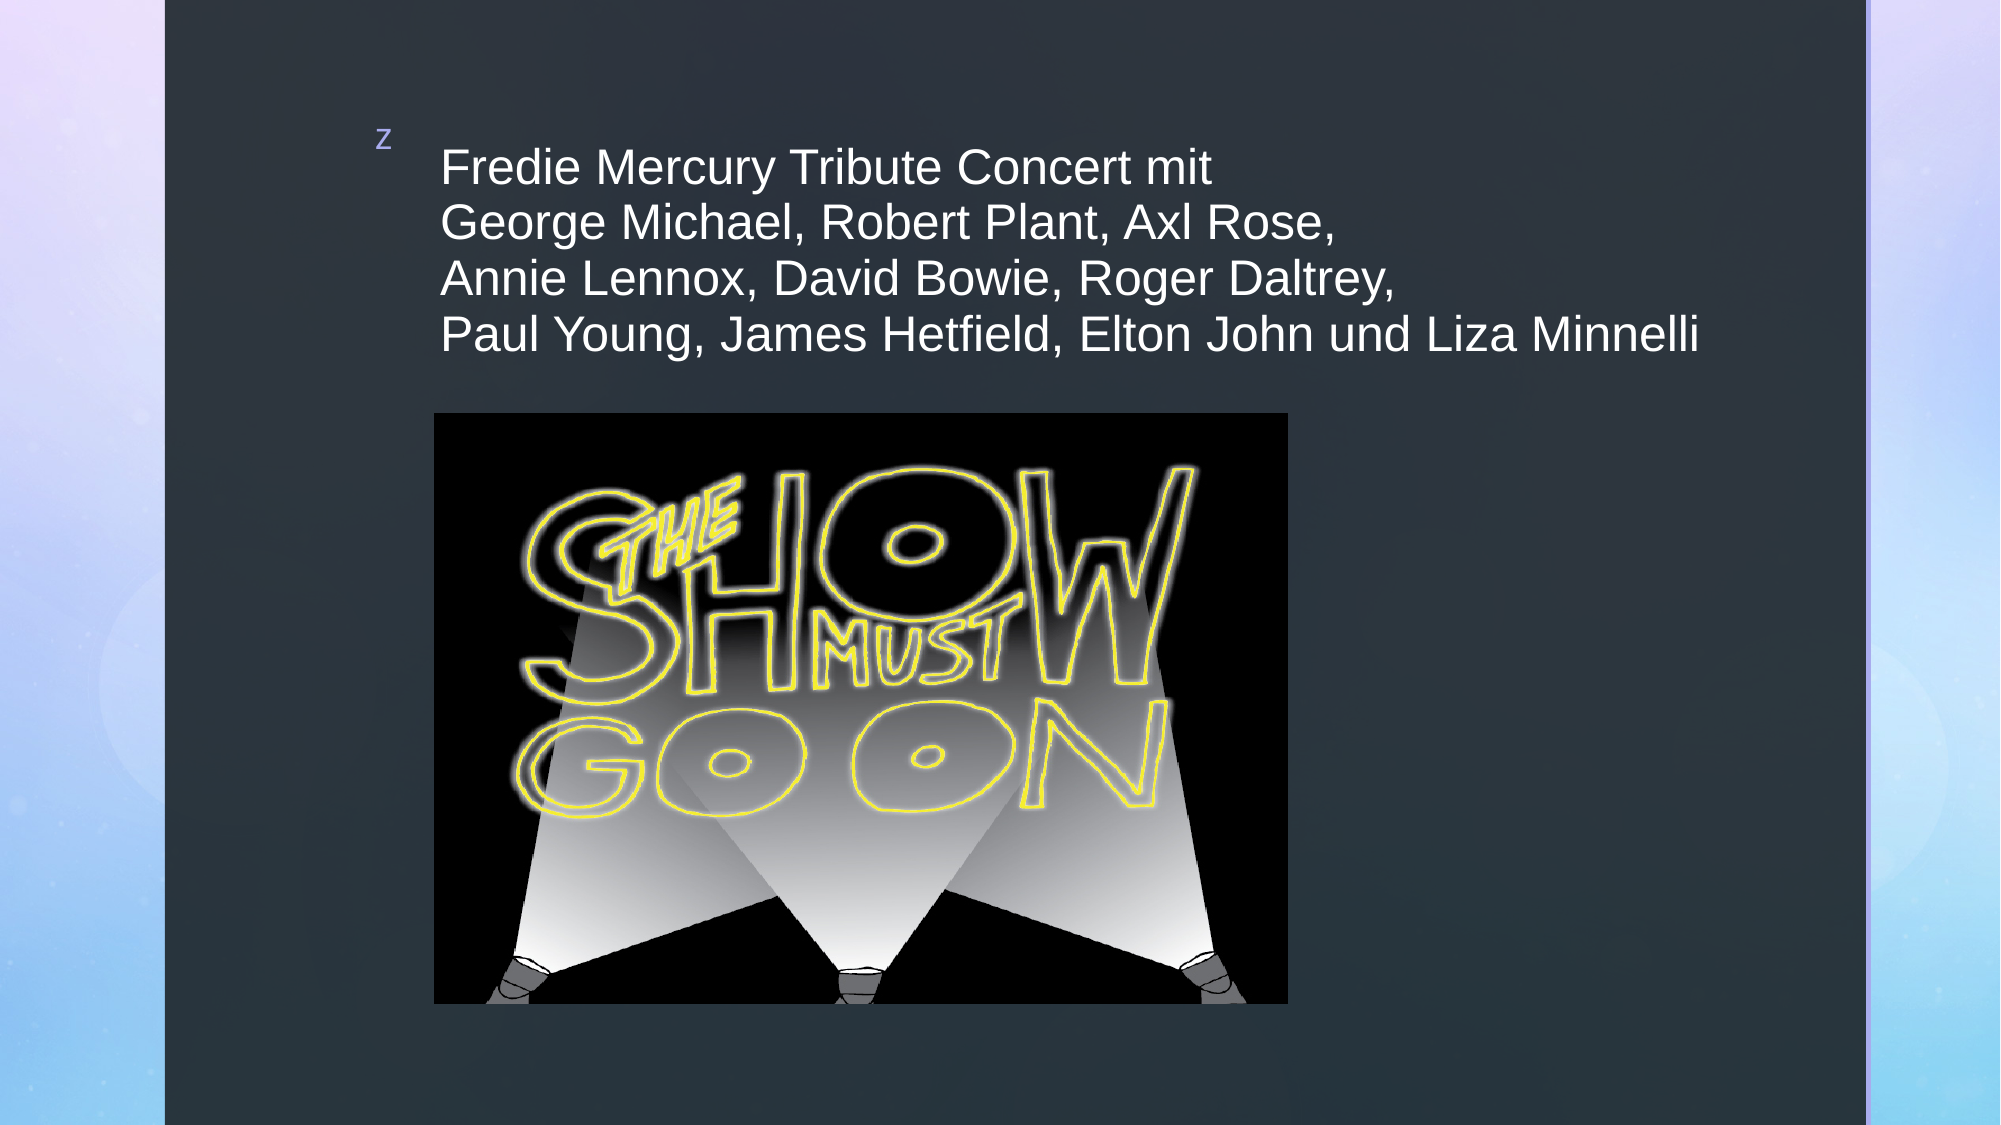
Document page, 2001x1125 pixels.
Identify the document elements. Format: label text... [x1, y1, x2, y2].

text_box Fredie Mercury Tribute Concert mit George Michael, Robert Plant, Axl Rose, Annie Lennox, David Bowie, Roger Daltrey, Paul Young, James Hetfield, Elton John und Liza Minnelli [425, 131, 1819, 426]
picture [0, 0, 164, 1125]
picture [434, 413, 1288, 1004]
picture [1871, 0, 2001, 1125]
